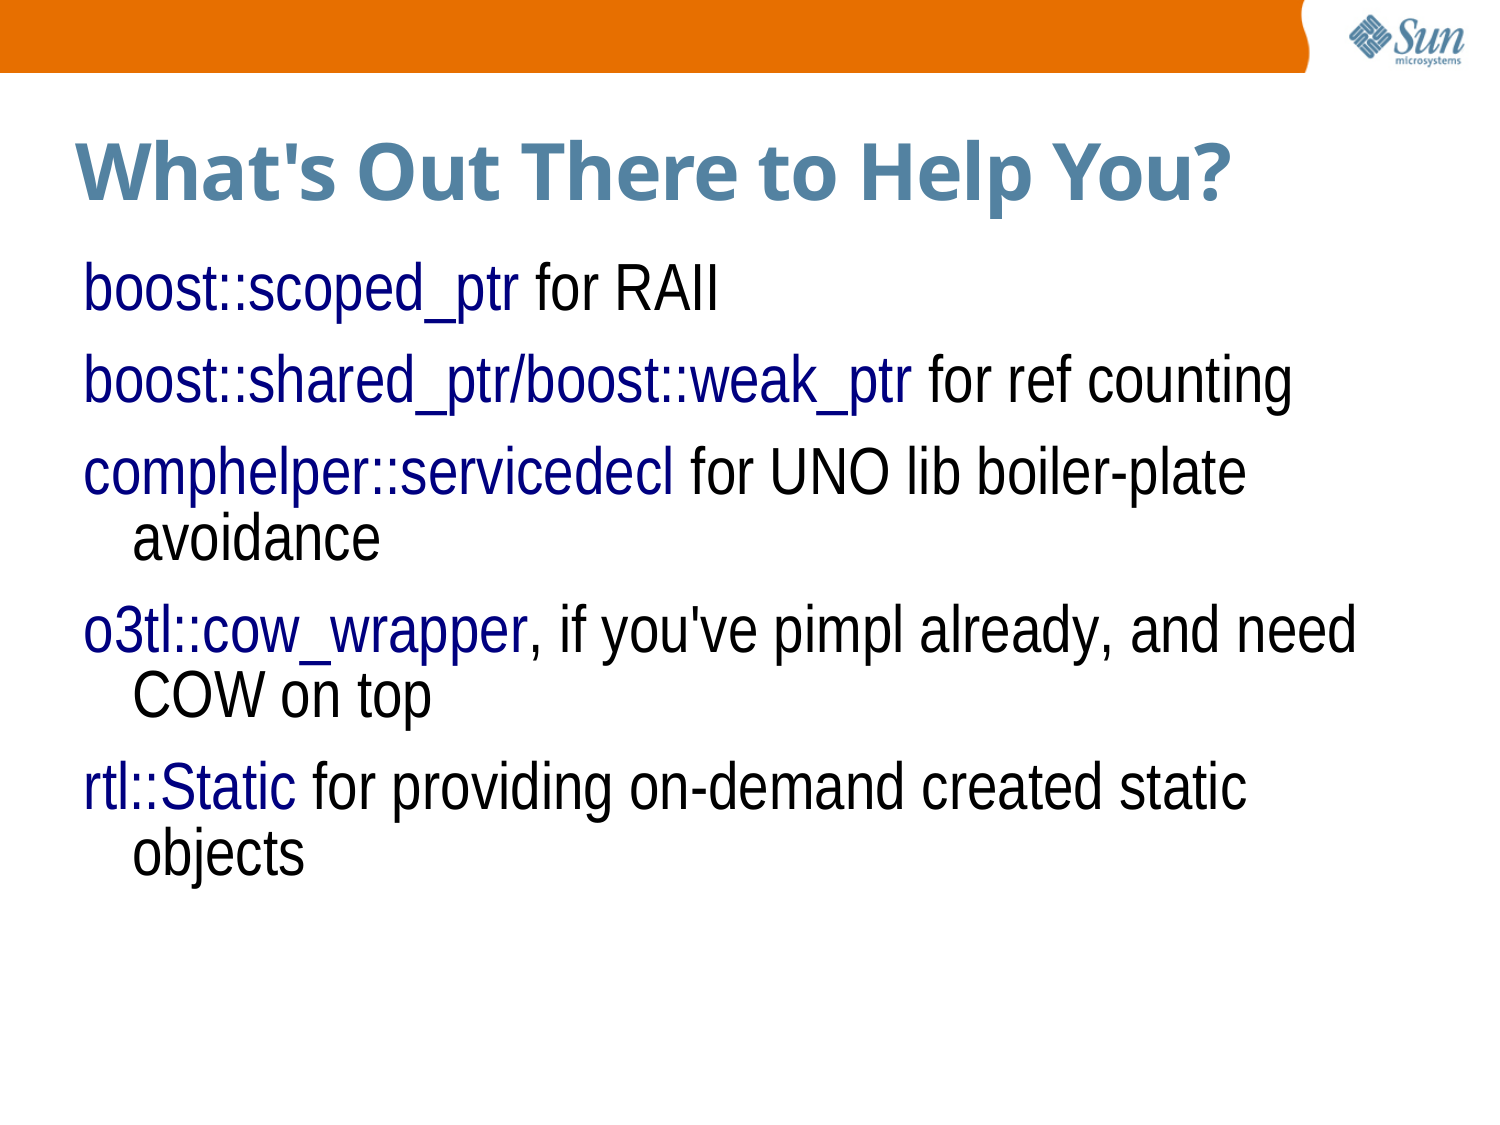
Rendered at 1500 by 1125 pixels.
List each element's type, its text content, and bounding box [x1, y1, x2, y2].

picture [0, 0, 1500, 73]
title What's Out There to Help You? [75, 123, 1437, 232]
list boost::scoped_ptr for RAII boost::shared_ptr/boost::weak_ptr for ref counting comphelper::servicedecl for UNO lib boiler-plate avoidance o3tl::cow_wrapper, if you've pimpl already, and need COW on top rtl::Static for providing on-demand created static objects [64, 258, 1401, 1062]
